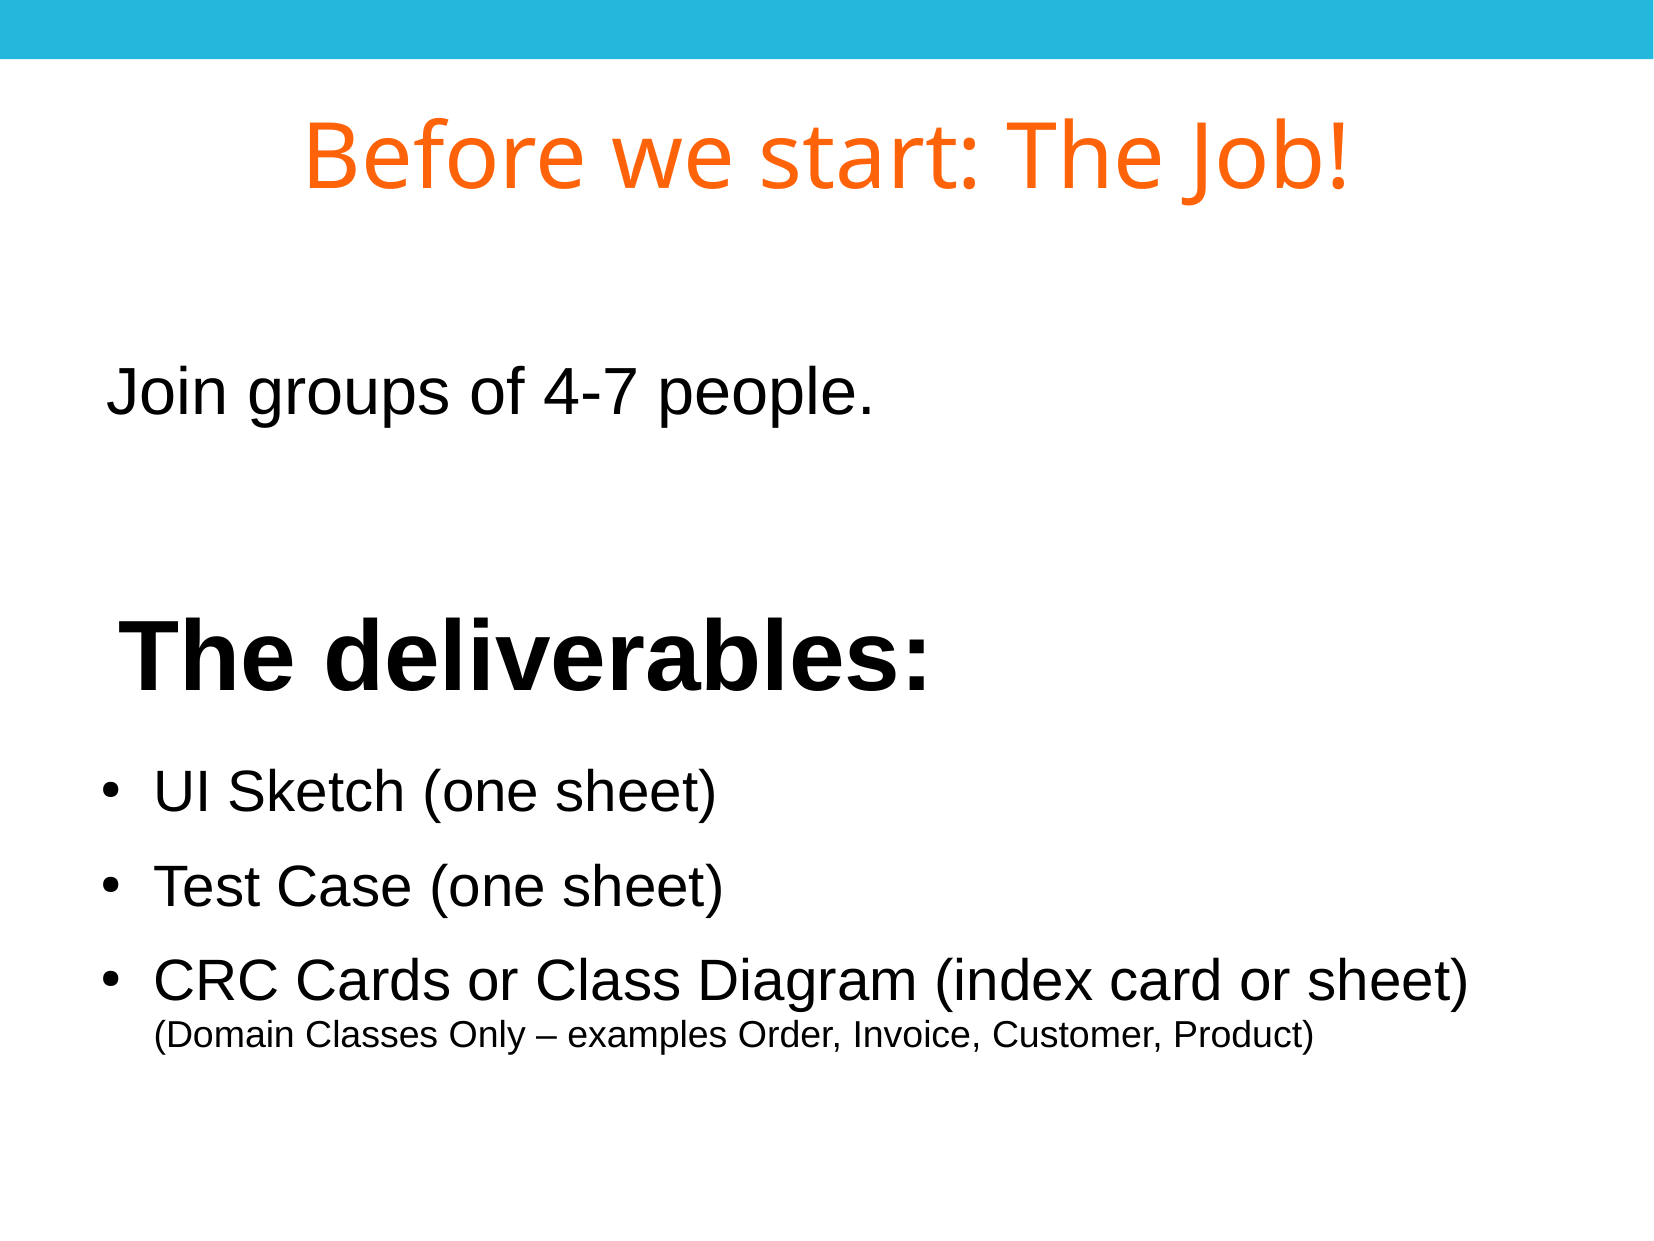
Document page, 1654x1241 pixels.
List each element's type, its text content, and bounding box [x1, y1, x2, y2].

list Join groups of 4-7 people. The deliverables: UI Sketch (one sheet) Test Case (one sheet) CRC Cards or Class Diagram (index card or sheet) (Domain Classes Only – examples Order, Invoice, Customer, Product) [82, 354, 1571, 1182]
title Before we start: The Job! [82, 49, 1571, 257]
